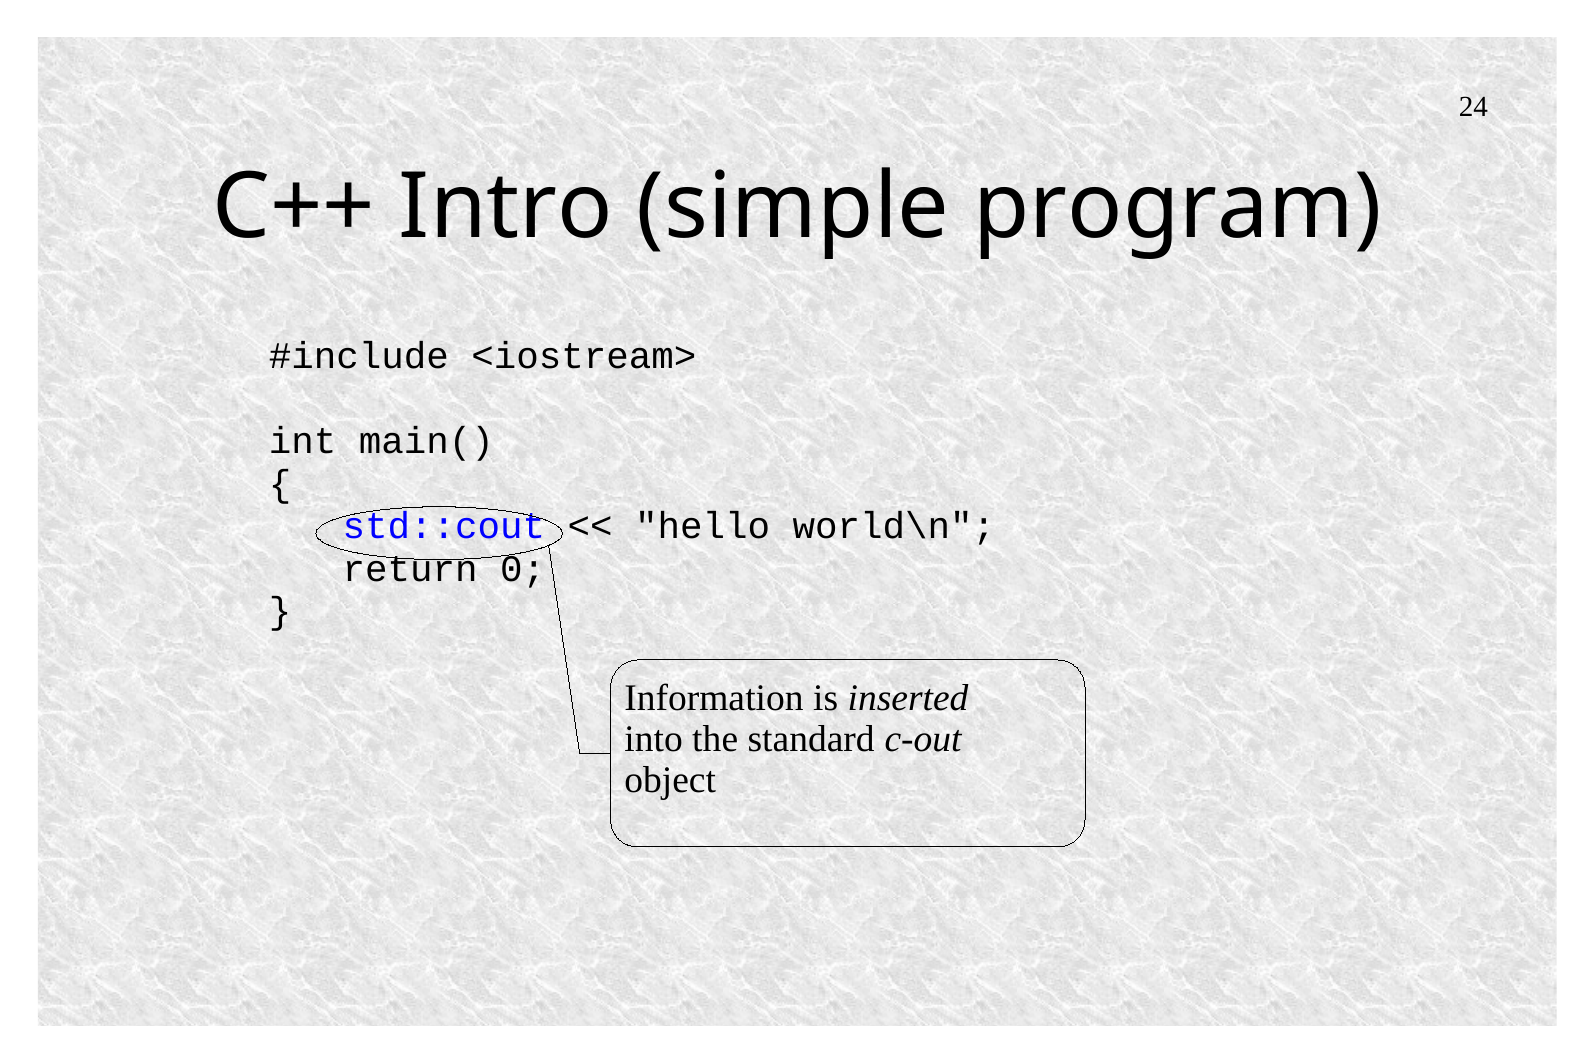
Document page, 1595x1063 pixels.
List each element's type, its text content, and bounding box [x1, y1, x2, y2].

picture [37, 37, 1557, 1026]
text_box #include <iostream> int main() { std::cout << "hello world\n"; return 0; } [268, 337, 1140, 730]
text_box Information is inserted into the standard c-out object [624, 676, 1154, 851]
title C++ Intro (simple program) [149, 119, 1447, 285]
